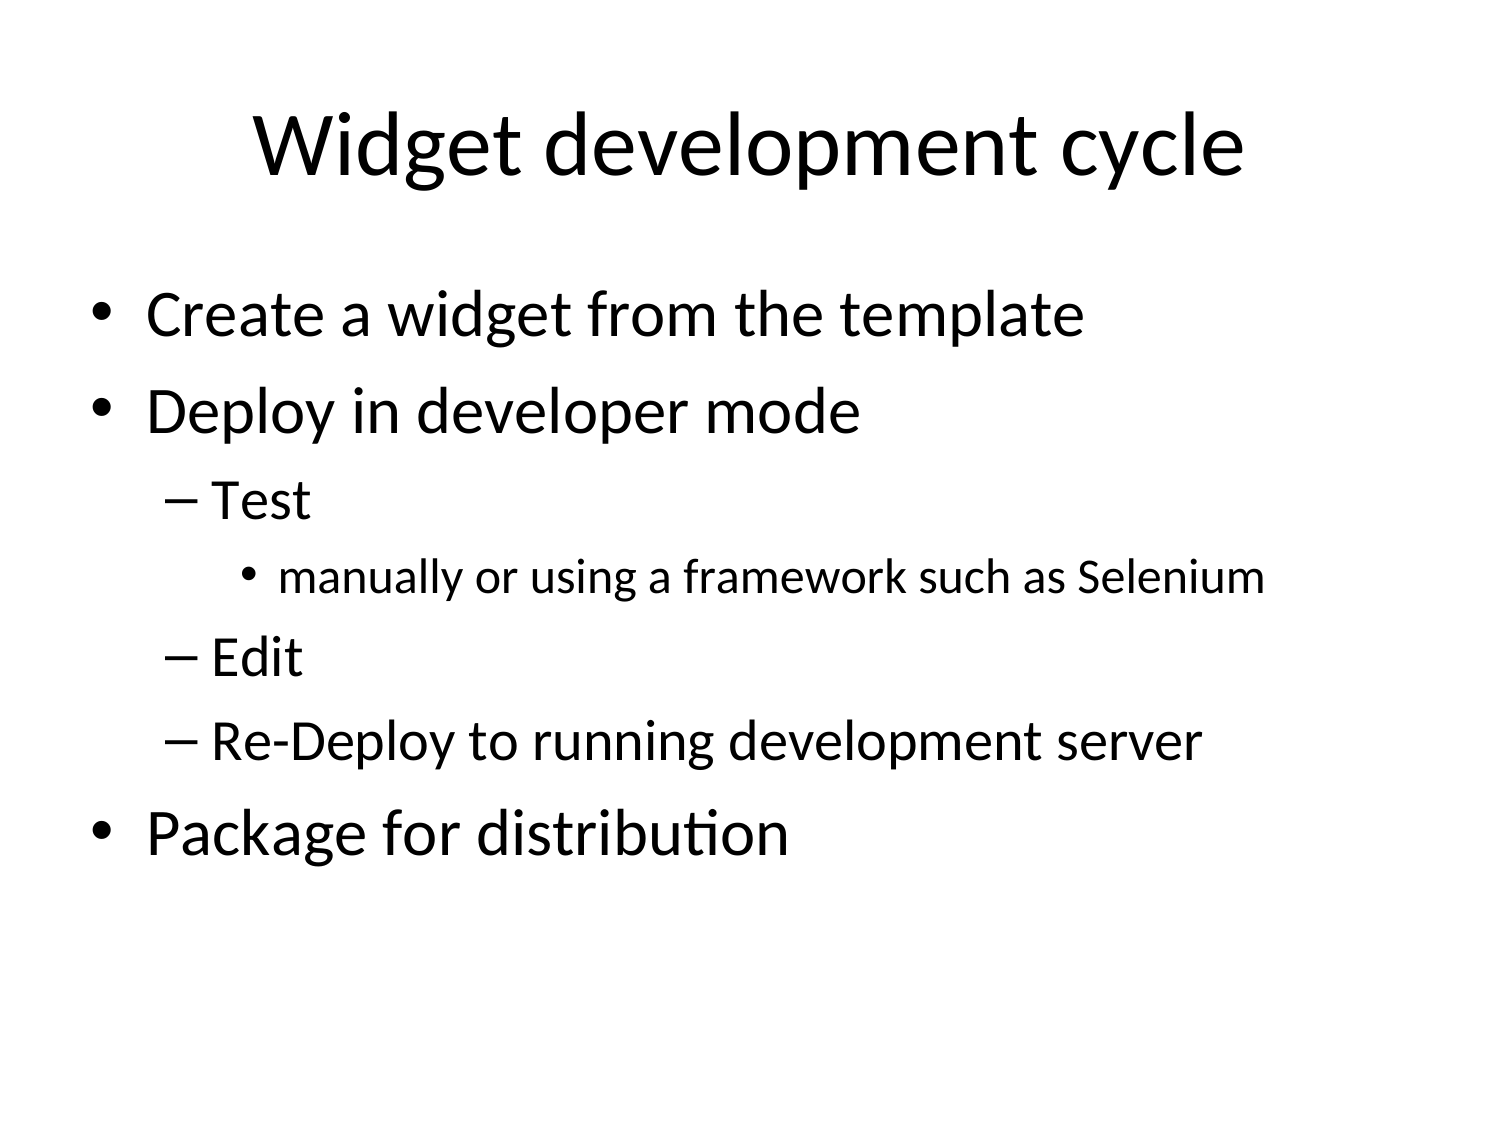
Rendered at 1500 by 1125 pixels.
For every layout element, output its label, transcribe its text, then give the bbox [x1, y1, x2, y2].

list Create a widget from the template Deploy in developer mode Test manually or using a framework such as Selenium Edit Re-Deploy to running development server Package for distribution [75, 262, 1426, 1006]
title Widget development cycle [75, 45, 1426, 233]
